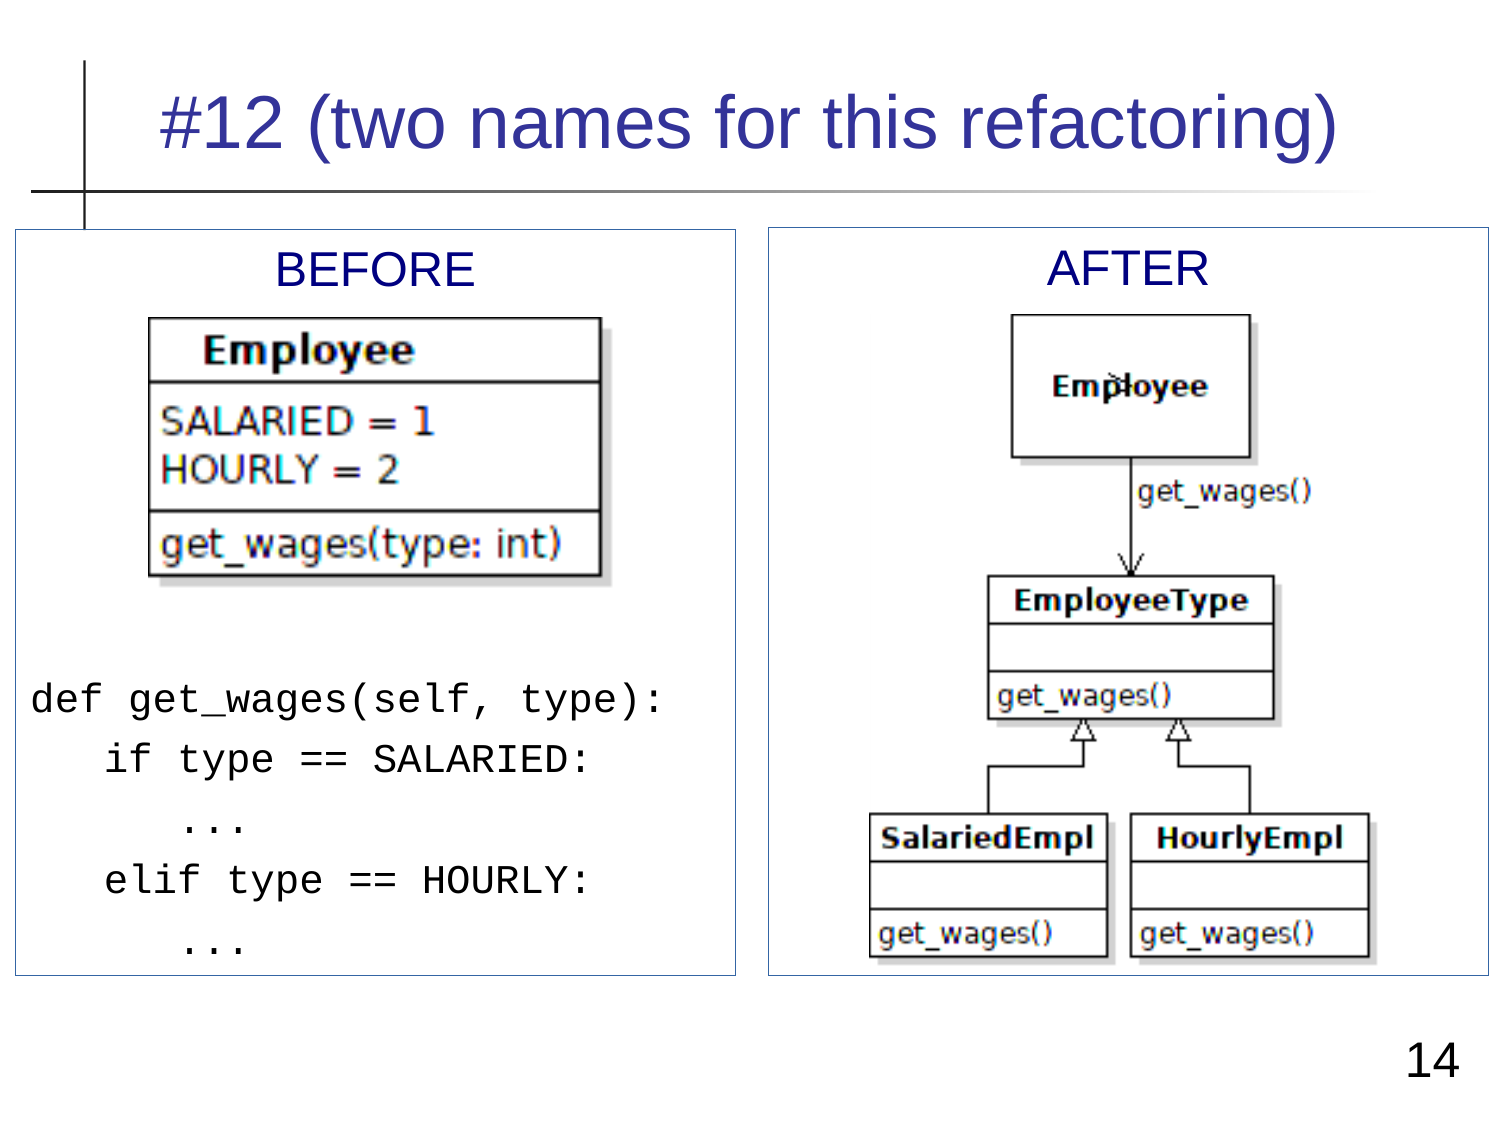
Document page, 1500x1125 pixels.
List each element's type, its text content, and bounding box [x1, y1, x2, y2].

list AFTER [768, 227, 1489, 976]
picture [869, 314, 1380, 968]
text_box <number> [1380, 1020, 1486, 1095]
title #12 (two names for this refactoring) [50, 37, 1450, 201]
list BEFORE def get_wages(self, type): if type == SALARIED: ... elif type == HOURLY: ... [15, 229, 736, 976]
picture [148, 317, 616, 591]
